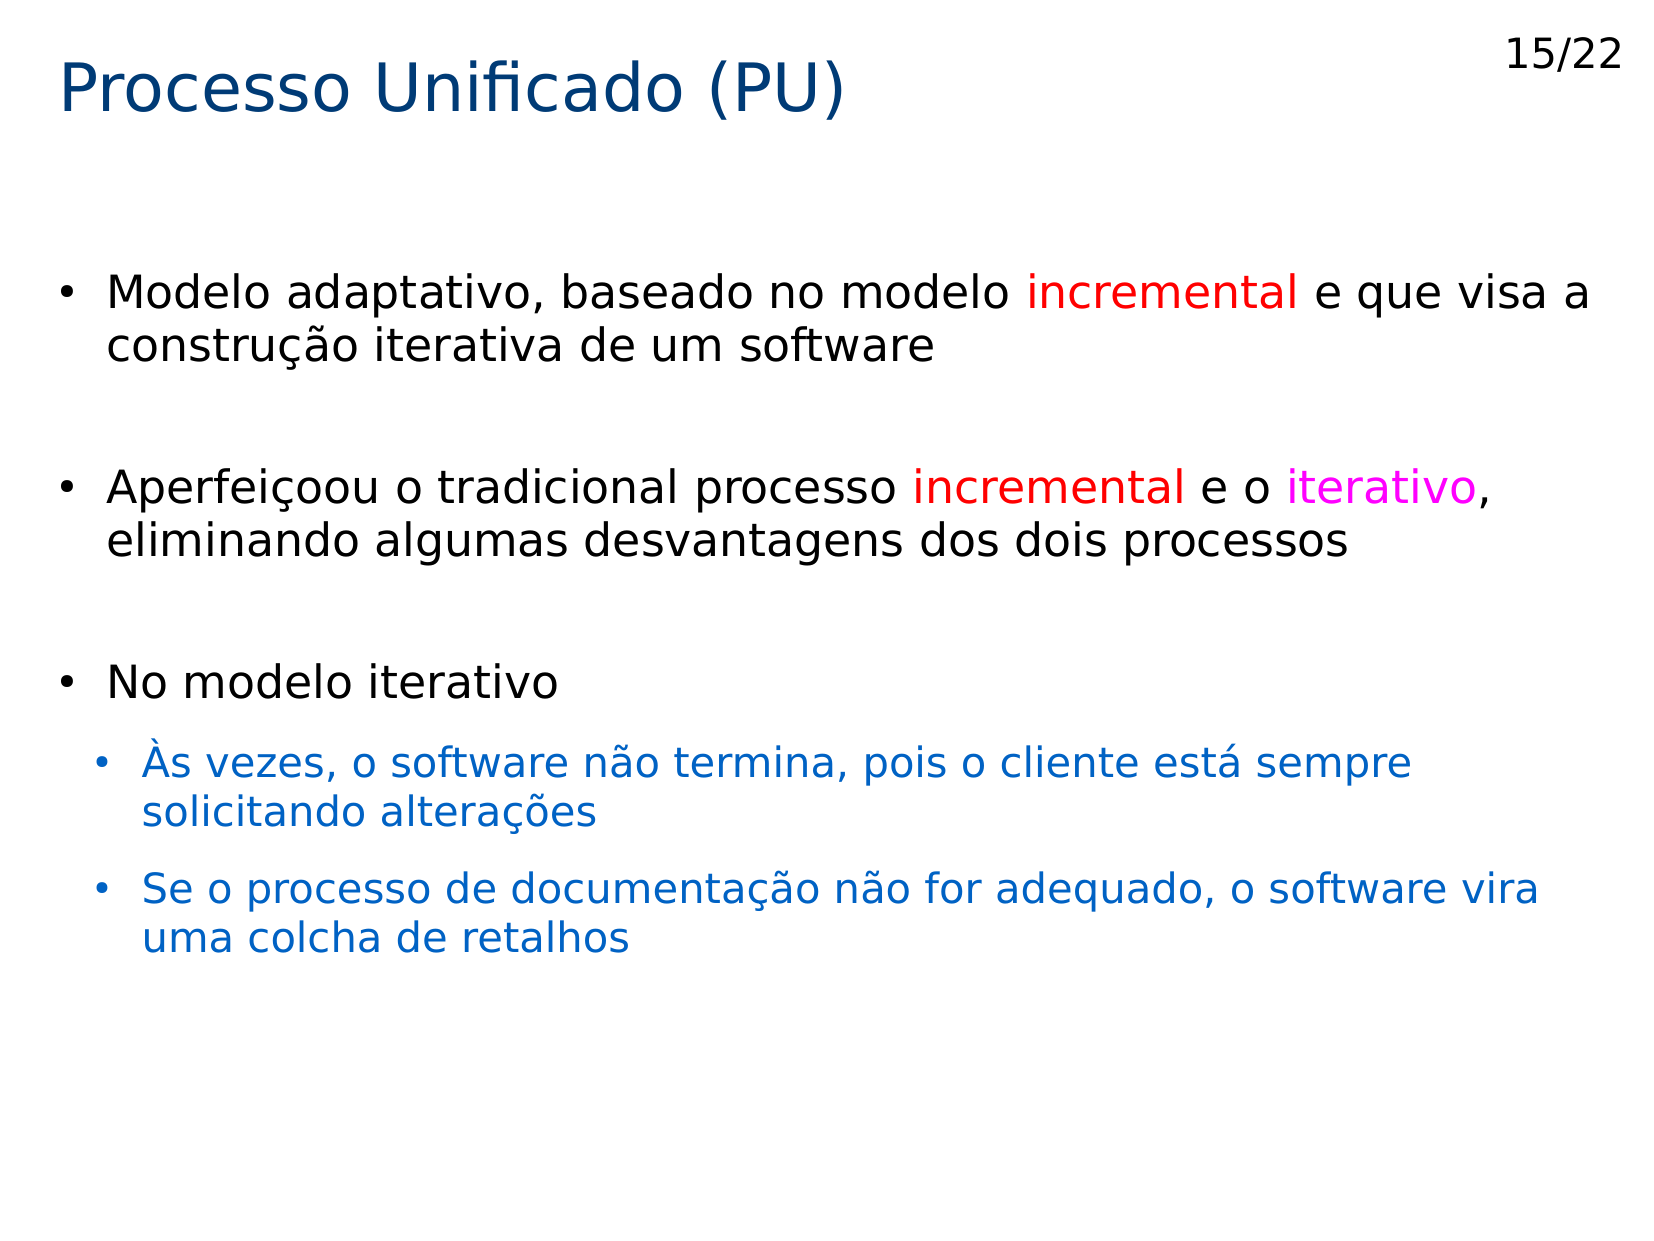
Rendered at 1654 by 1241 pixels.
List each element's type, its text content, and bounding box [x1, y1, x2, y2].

title Processo Unificado (PU) [59, 29, 1506, 148]
list Modelo adaptativo, baseado no modelo incremental e que visa a construção iterativa de um software Aperfeiçoou o tradicional processo incremental e o iterativo, eliminando algumas desvantagens dos dois processos No modelo iterativo Às vezes, o software não termina, pois o cliente está sempre solicitando alterações Se o processo de documentação não for adequado, o software vira uma colcha de retalhos [59, 265, 1625, 1211]
